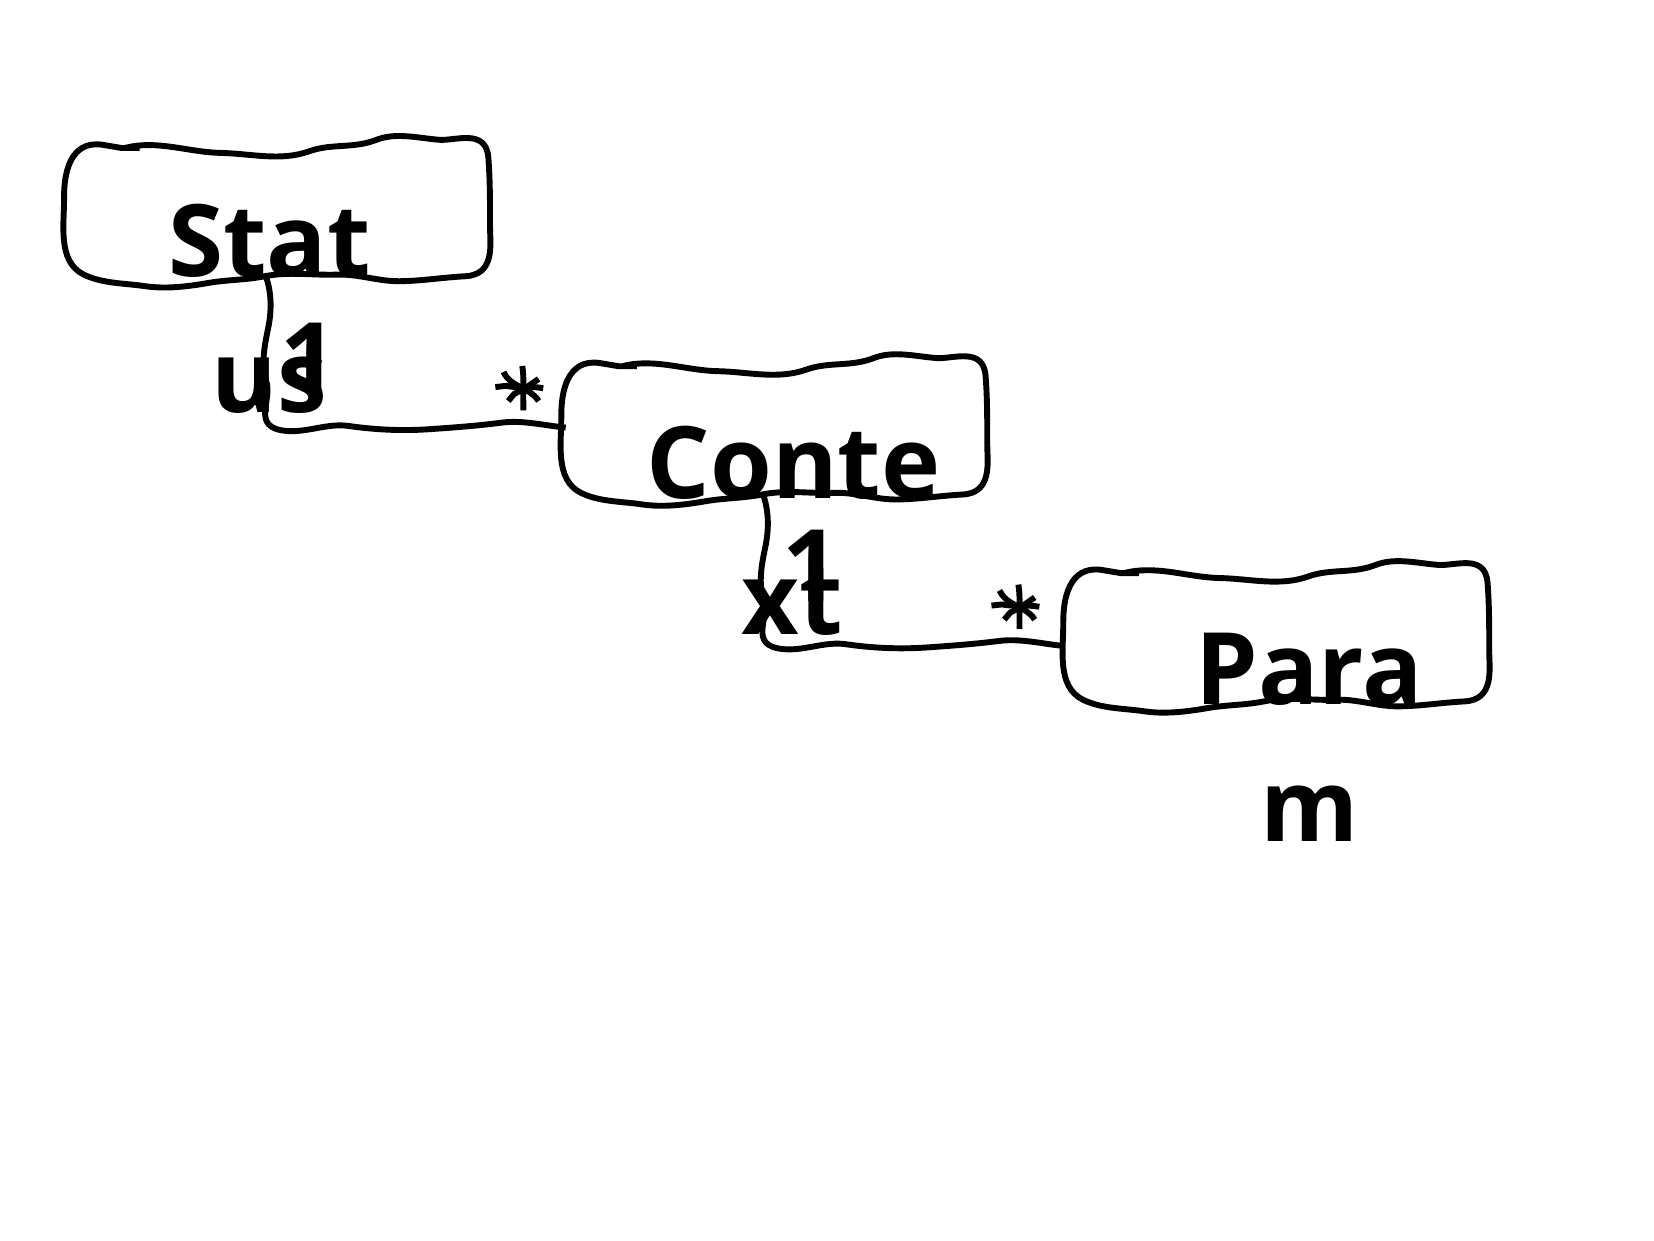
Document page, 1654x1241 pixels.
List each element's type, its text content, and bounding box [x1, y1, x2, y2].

text_box 1 [767, 487, 857, 591]
text_box Param [1181, 590, 1506, 694]
text_box 1 [265, 280, 355, 384]
text_box Context [631, 383, 957, 488]
text_box Status [153, 162, 420, 266]
